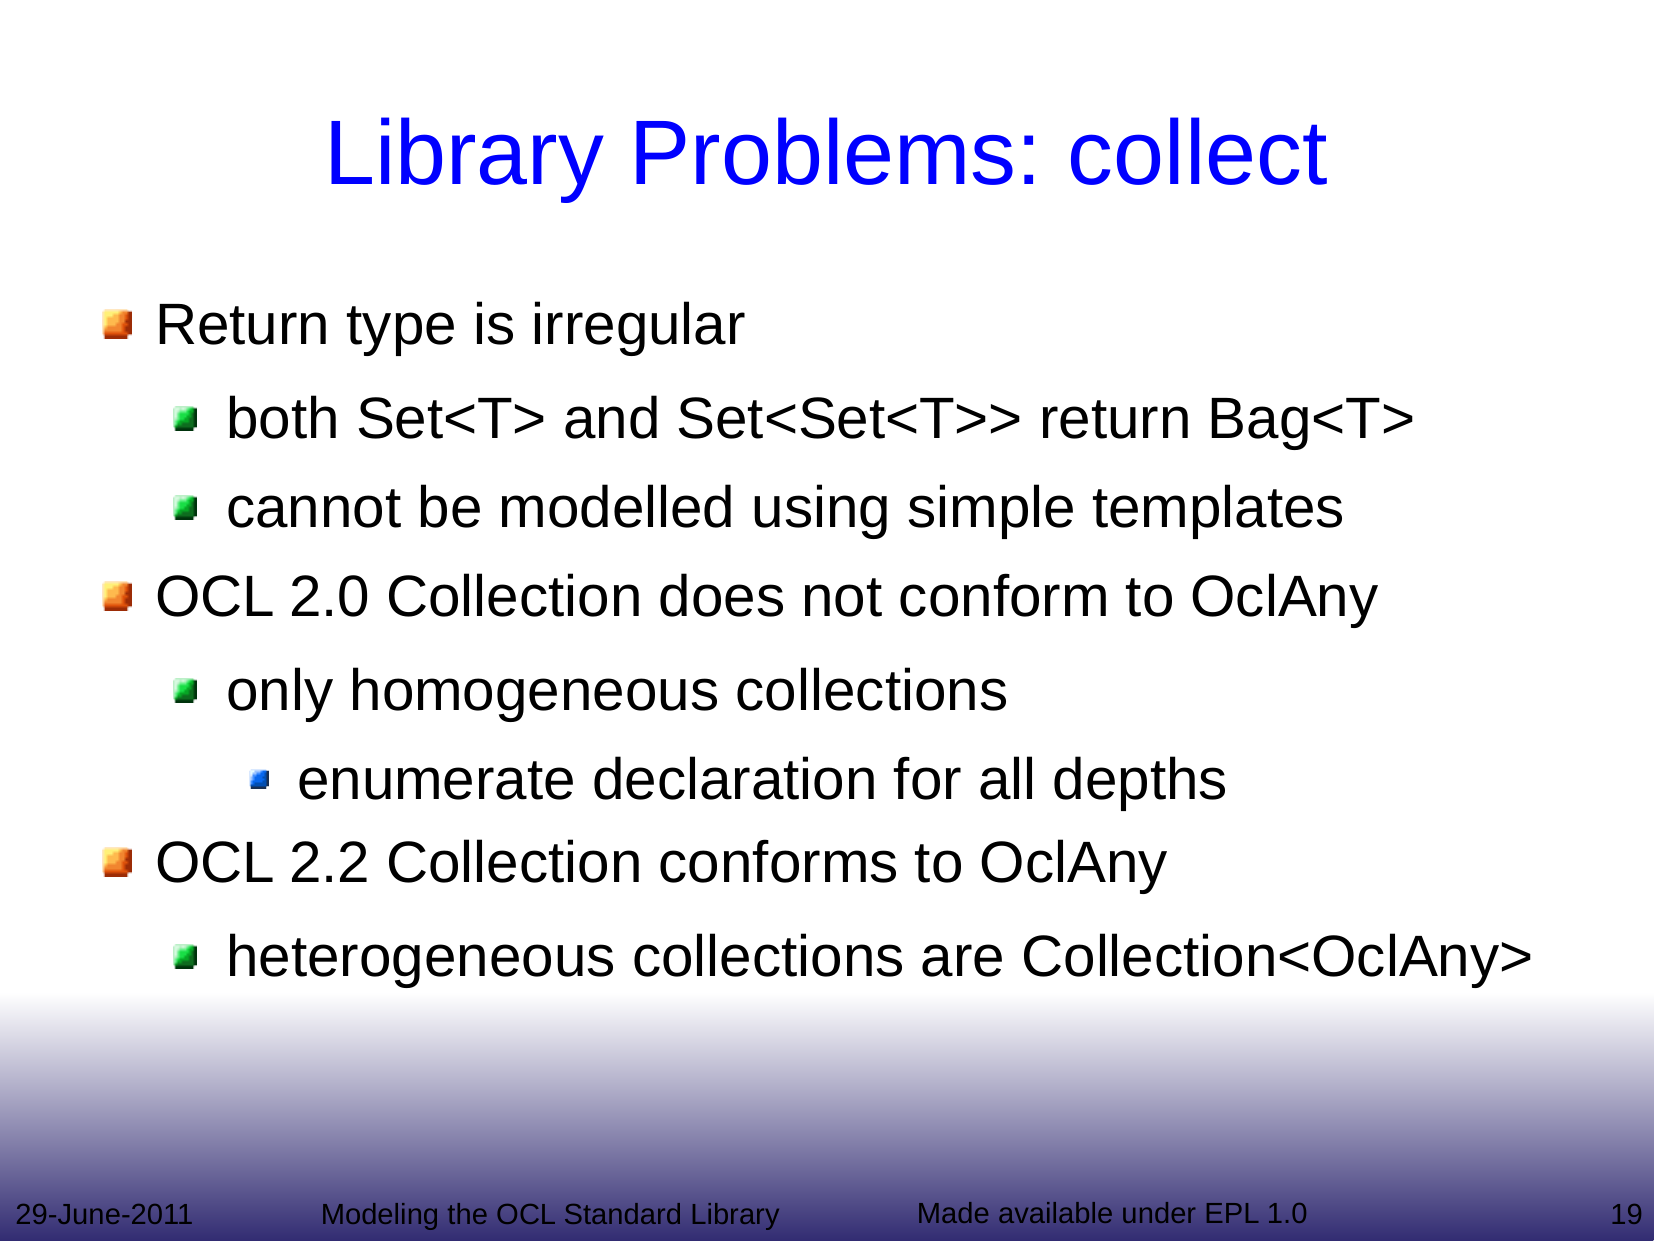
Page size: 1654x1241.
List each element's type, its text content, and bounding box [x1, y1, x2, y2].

list Return type is irregular both Set<T> and Set<Set<T>> return Bag<T> cannot be modelled using simple templates OCL 2.0 Collection does not conform to OclAny only homogeneous collections enumerate declaration for all depths OCL 2.2 Collection conforms to OclAny heterogeneous collections are Collection<OclAny> [84, 291, 1573, 1111]
title Library Problems: collect [82, 49, 1571, 257]
